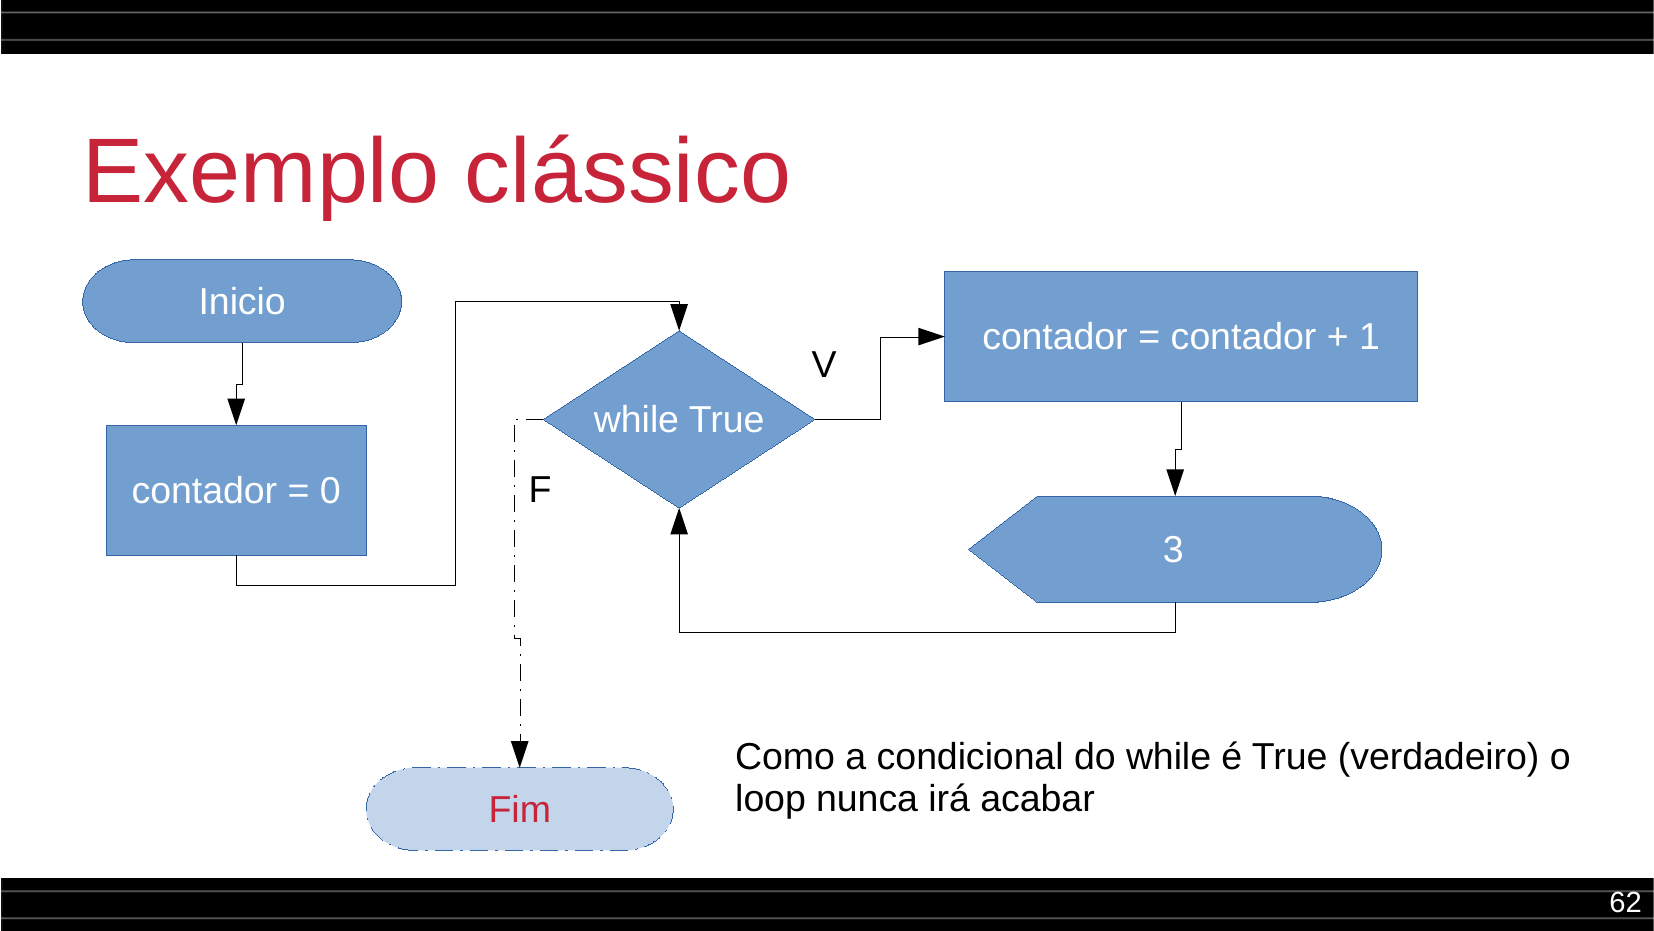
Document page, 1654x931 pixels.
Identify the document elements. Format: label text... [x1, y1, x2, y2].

text_box V [796, 336, 868, 394]
text_box contador = 0 [106, 425, 367, 556]
picture [1, 878, 1654, 931]
text_box 3 [968, 496, 1382, 603]
text_box contador = contador + 1 [944, 271, 1418, 402]
text_box Como a condicional do while é True (verdadeiro) o loop nunca irá acabar [720, 727, 1634, 827]
text_box F [513, 460, 585, 532]
picture [1, 0, 1654, 54]
title Exemplo clássico [82, 92, 1571, 249]
text_box Fim [366, 767, 674, 851]
text_box while True [543, 331, 815, 508]
text_box Inicio [82, 259, 402, 343]
